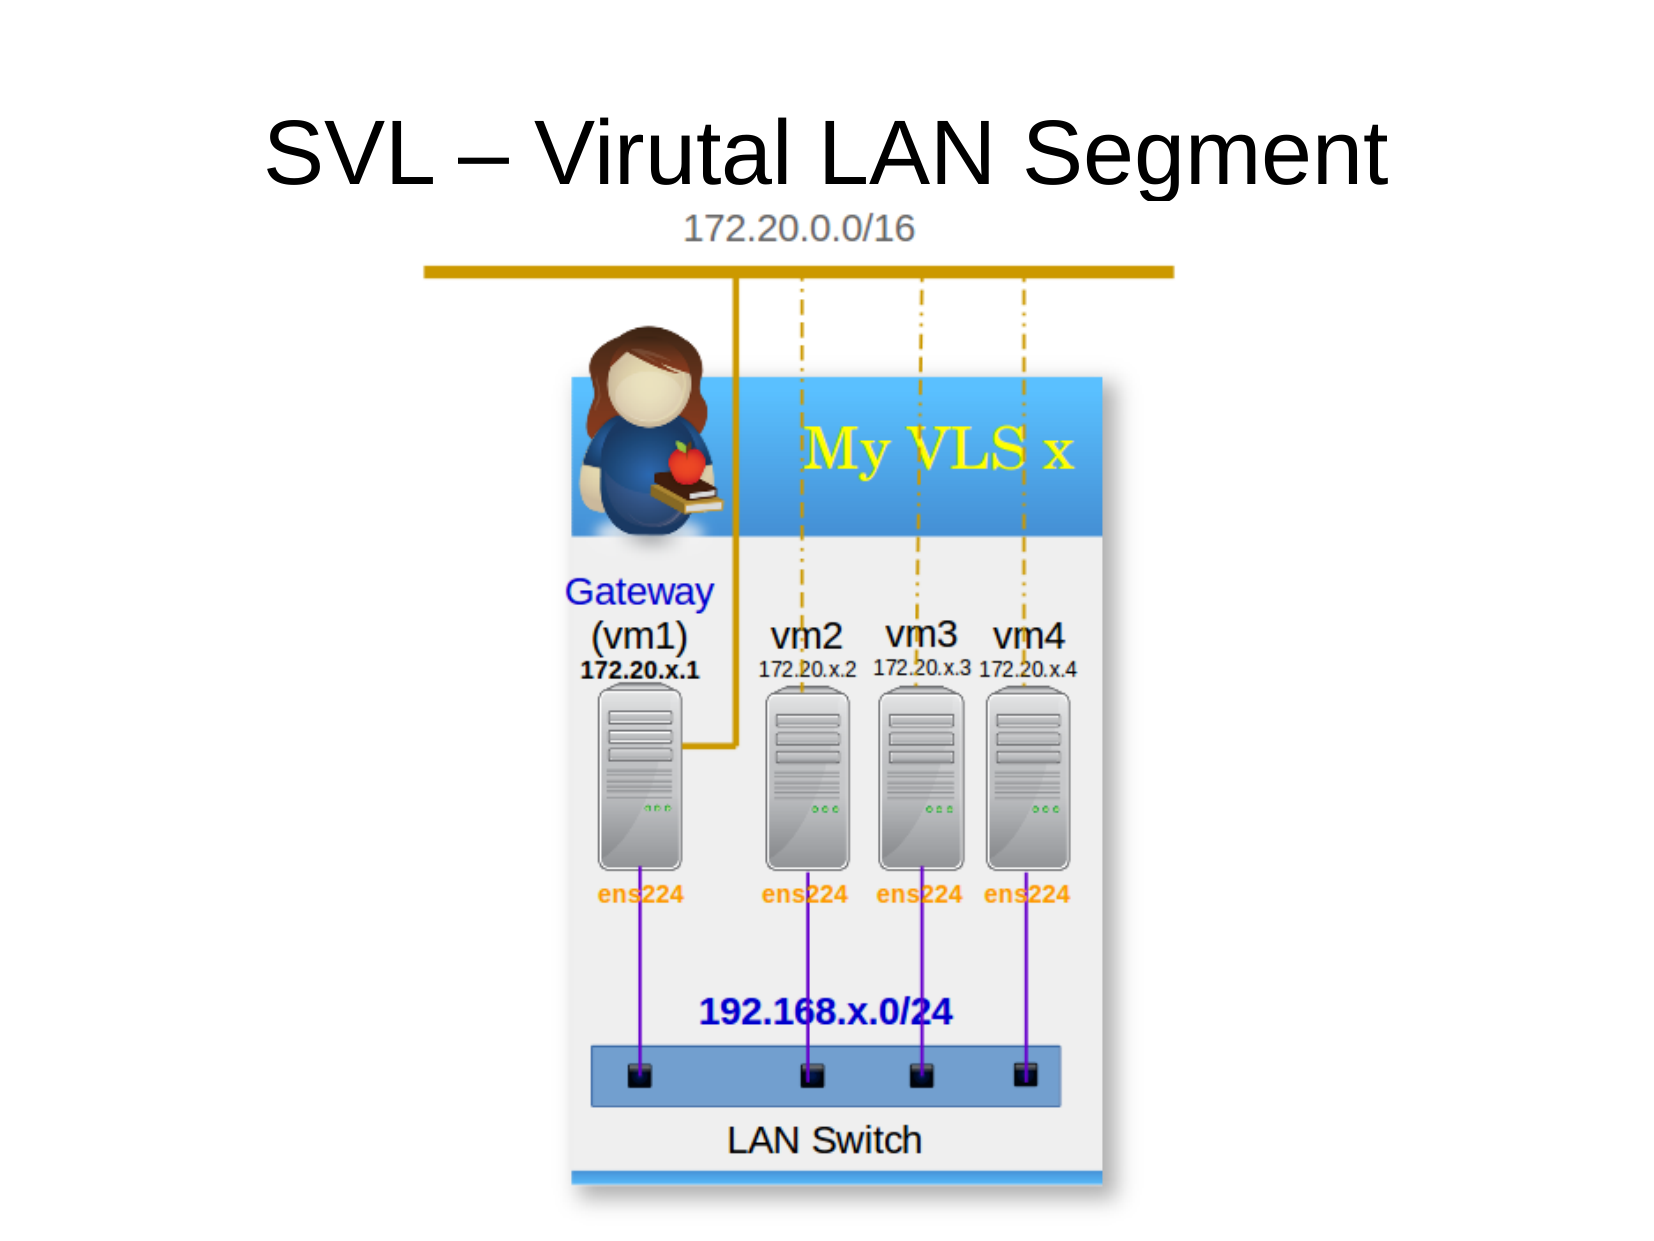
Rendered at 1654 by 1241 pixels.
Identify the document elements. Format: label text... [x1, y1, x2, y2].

title SVL – Virutal LAN Segment [82, 49, 1571, 257]
picture [346, 201, 1288, 1240]
